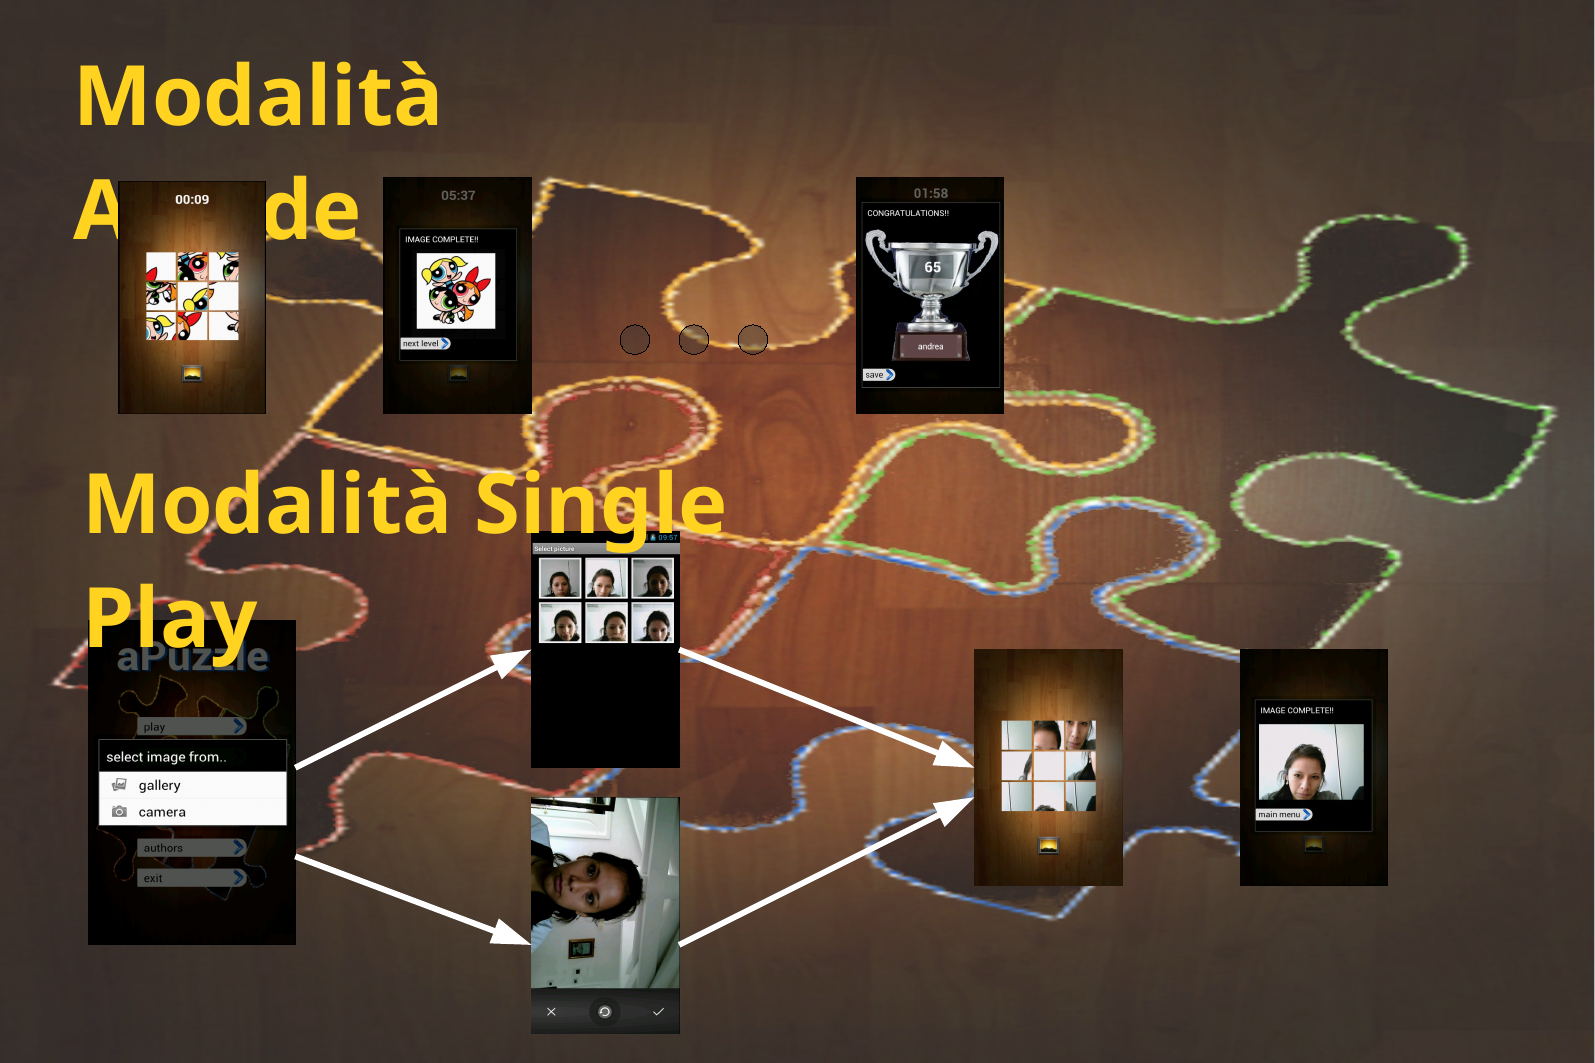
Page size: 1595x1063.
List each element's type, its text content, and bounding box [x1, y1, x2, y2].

text_box [679, 324, 709, 355]
picture [0, 0, 1595, 1063]
text_box [620, 324, 650, 355]
text_box [738, 324, 768, 355]
text_box Modalità Arcade [59, 29, 768, 178]
text_box Modalità Single Play [67, 437, 866, 557]
